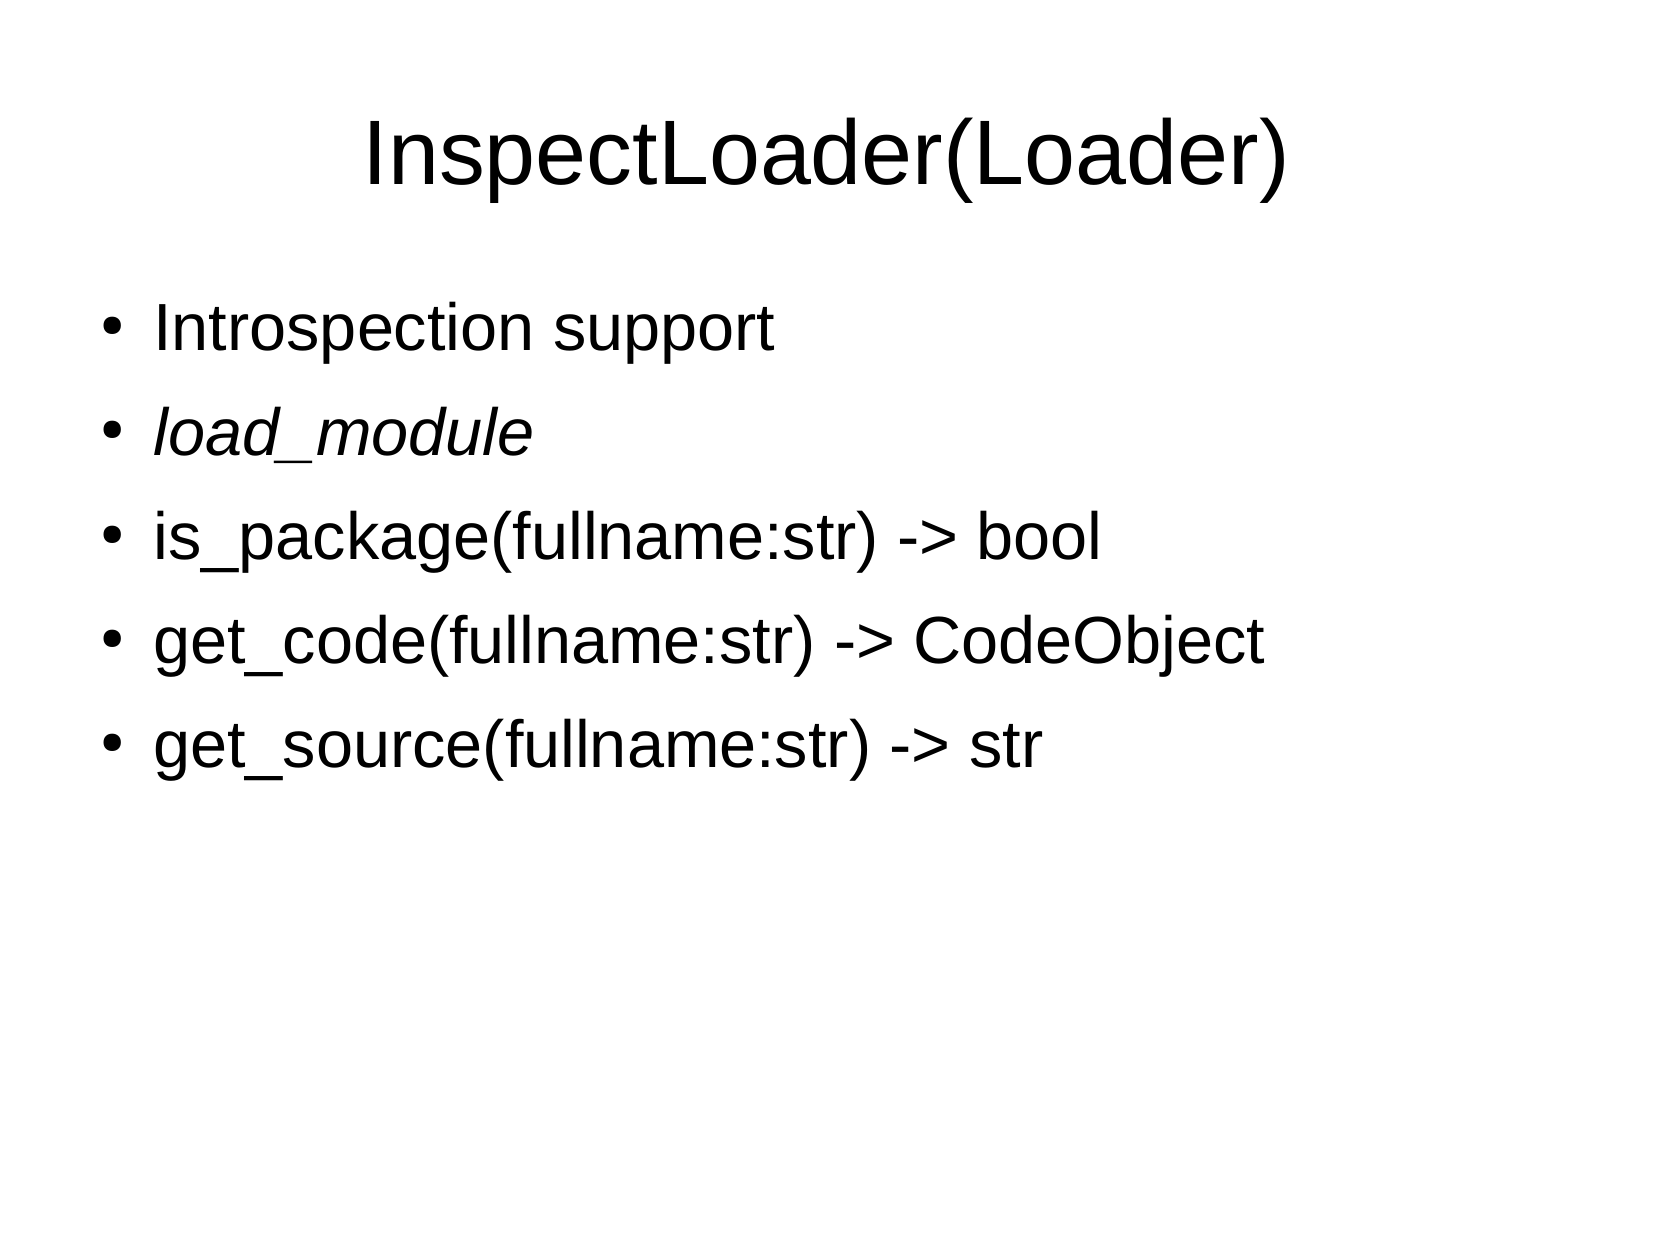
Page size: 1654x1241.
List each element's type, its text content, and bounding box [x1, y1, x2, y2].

title InspectLoader(Loader) [82, 49, 1571, 257]
list Introspection support load_module is_package(fullname:str) -> bool get_code(fullname:str) -> CodeObject get_source(fullname:str) -> str [82, 290, 1538, 1010]
